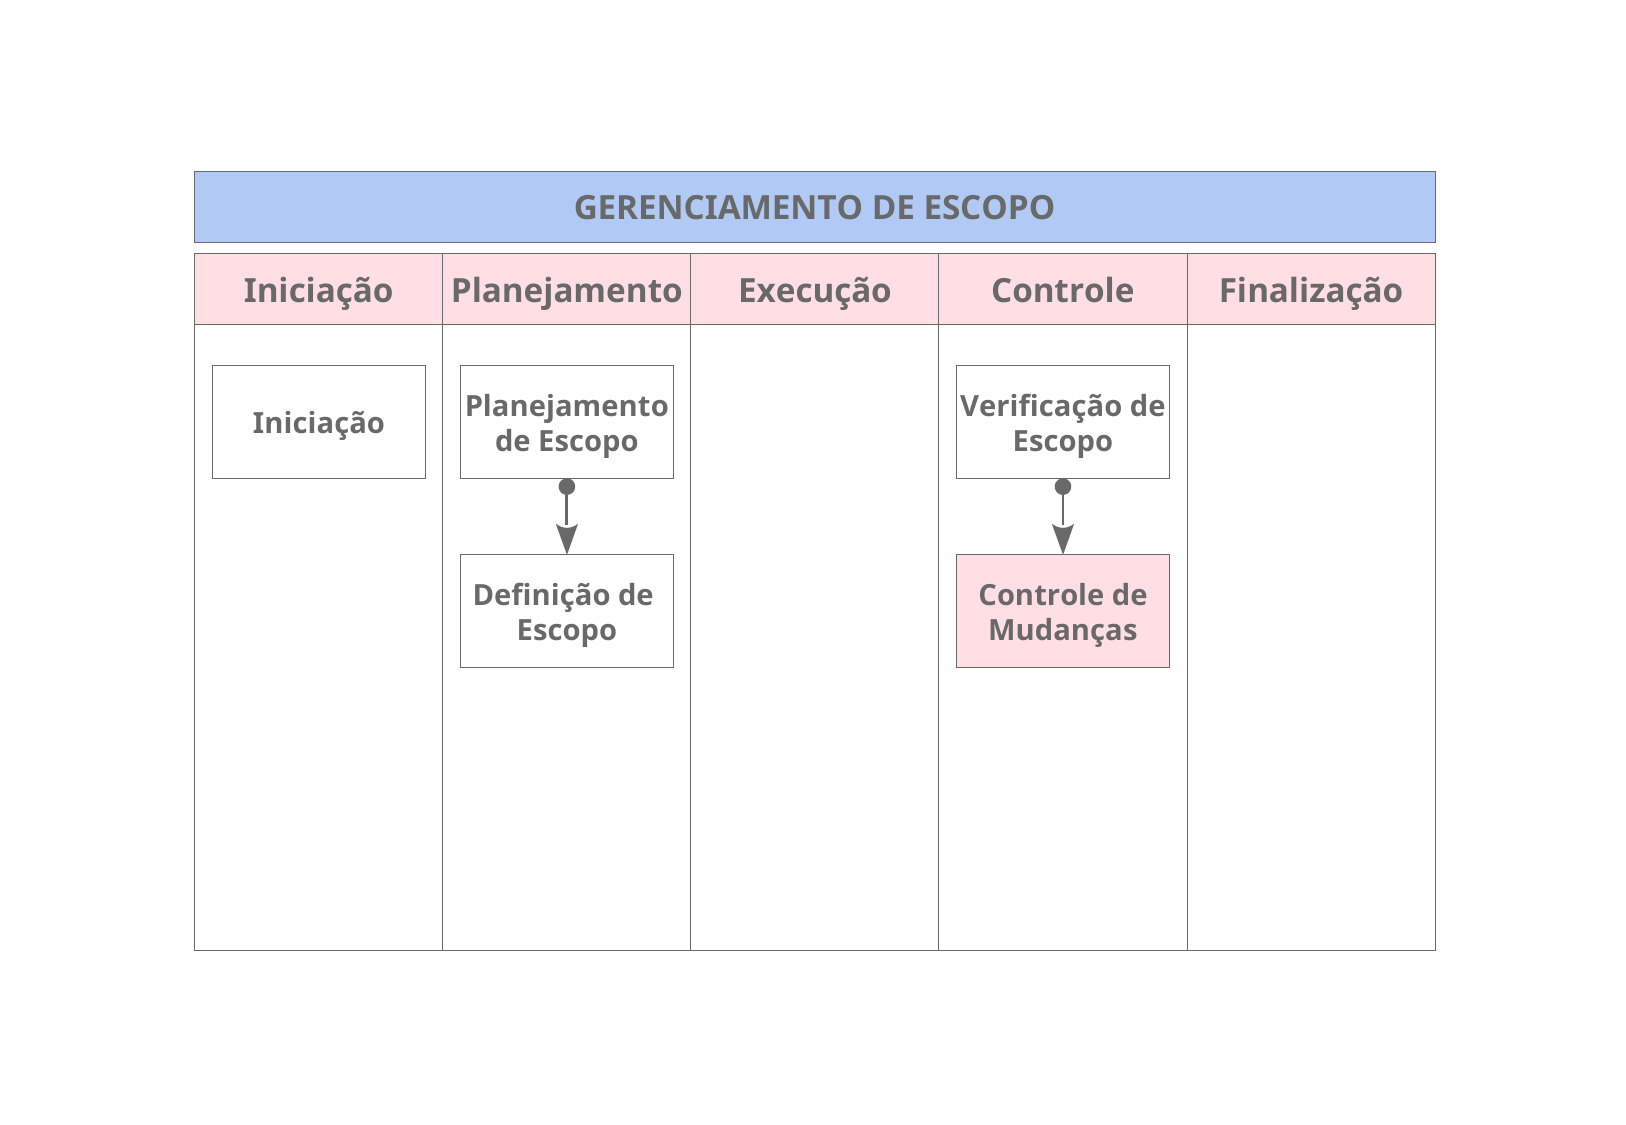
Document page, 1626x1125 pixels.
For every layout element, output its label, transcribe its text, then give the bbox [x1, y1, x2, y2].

text_box GERENCIAMENTO DE ESCOPO [194, 171, 1436, 243]
text_box Execução [690, 253, 938, 325]
text_box [194, 325, 1436, 951]
text_box Iniciação [194, 253, 442, 325]
text_box Planejamento [442, 253, 690, 325]
text_box Controle de Mudanças [956, 554, 1170, 668]
text_box Iniciação [212, 365, 426, 479]
text_box Verificação de Escopo [956, 365, 1170, 479]
text_box Definição de Escopo [460, 554, 674, 668]
text_box Finalização [1187, 253, 1436, 325]
text_box Planejamento de Escopo [460, 365, 674, 479]
text_box Controle [938, 253, 1187, 325]
